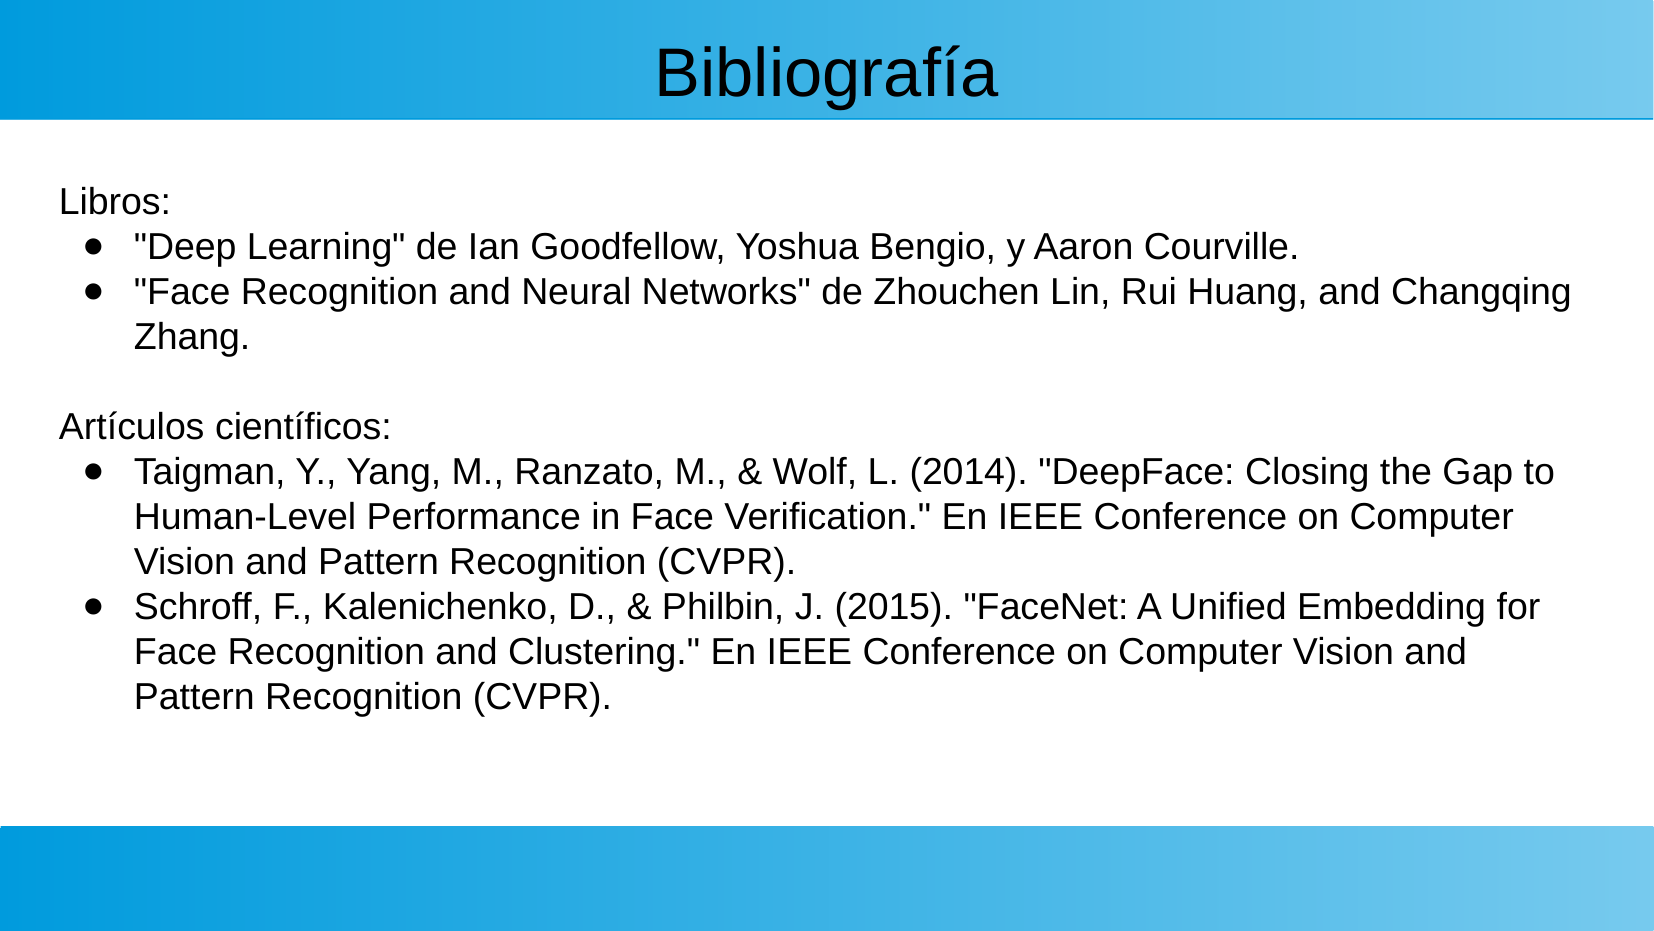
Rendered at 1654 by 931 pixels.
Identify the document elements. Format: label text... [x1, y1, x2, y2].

list Libros: "Deep Learning" de Ian Goodfellow, Yoshua Bengio, y Aaron Courville. "Face Recognition and Neural Networks" de Zhouchen Lin, Rui Huang, and Changqing Zhang. Artículos científicos: Taigman, Y., Yang, M., Ranzato, M., & Wolf, L. (2014). "DeepFace: Closing the Gap to Human-Level Performance in Face Verification." En IEEE Conference on Computer Vision and Pattern Recognition (CVPR). Schroff, F., Kalenichenko, D., & Philbin, J. (2015). "FaceNet: A Unified Embedding for Face Recognition and Clustering." En IEEE Conference on Computer Vision and Pattern Recognition (CVPR). [59, 177, 1595, 768]
title Bibliografía [59, 29, 1595, 108]
